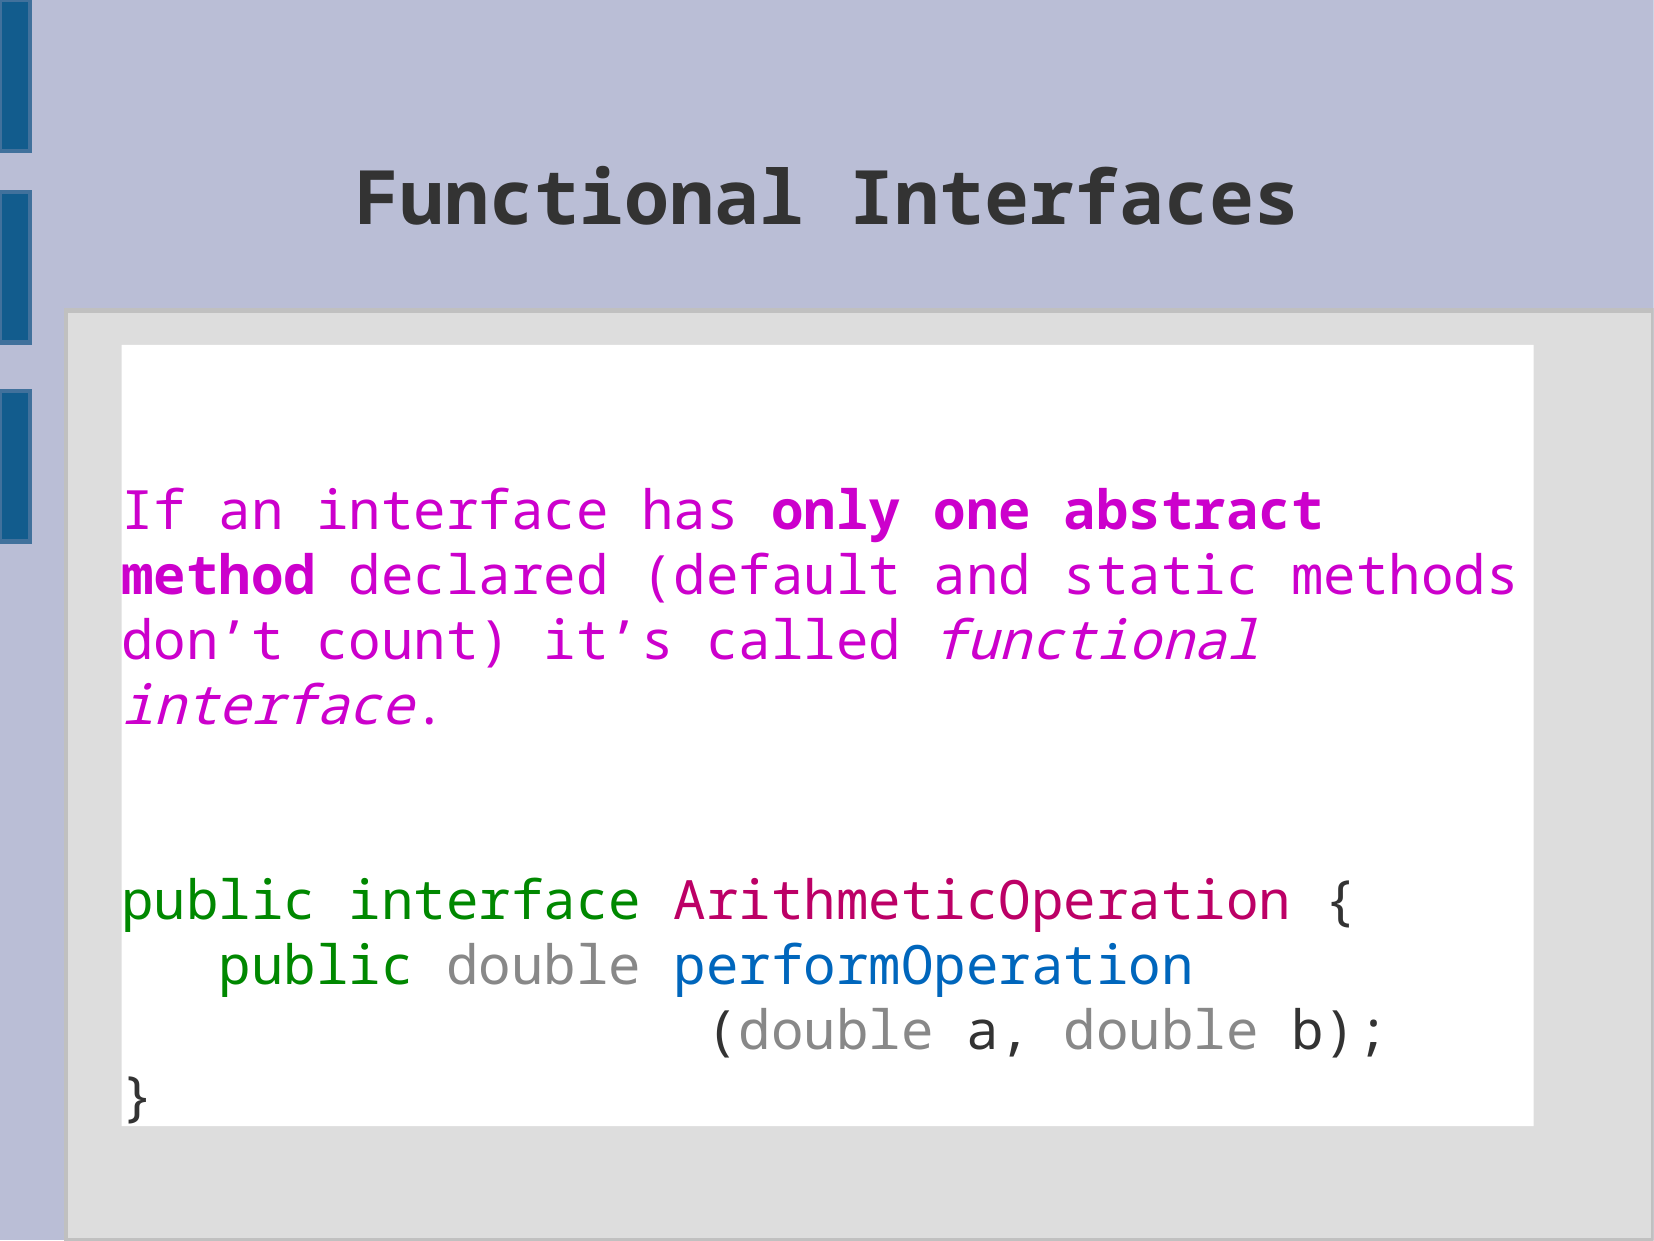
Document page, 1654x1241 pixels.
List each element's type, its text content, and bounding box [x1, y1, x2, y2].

title Functional Interfaces [121, 91, 1534, 299]
list If an interface has only one abstract method declared (default and static methods don’t count) it’s called functional interface. public interface ArithmeticOperation { public double performOperation (double a, double b); } [121, 344, 1534, 1127]
